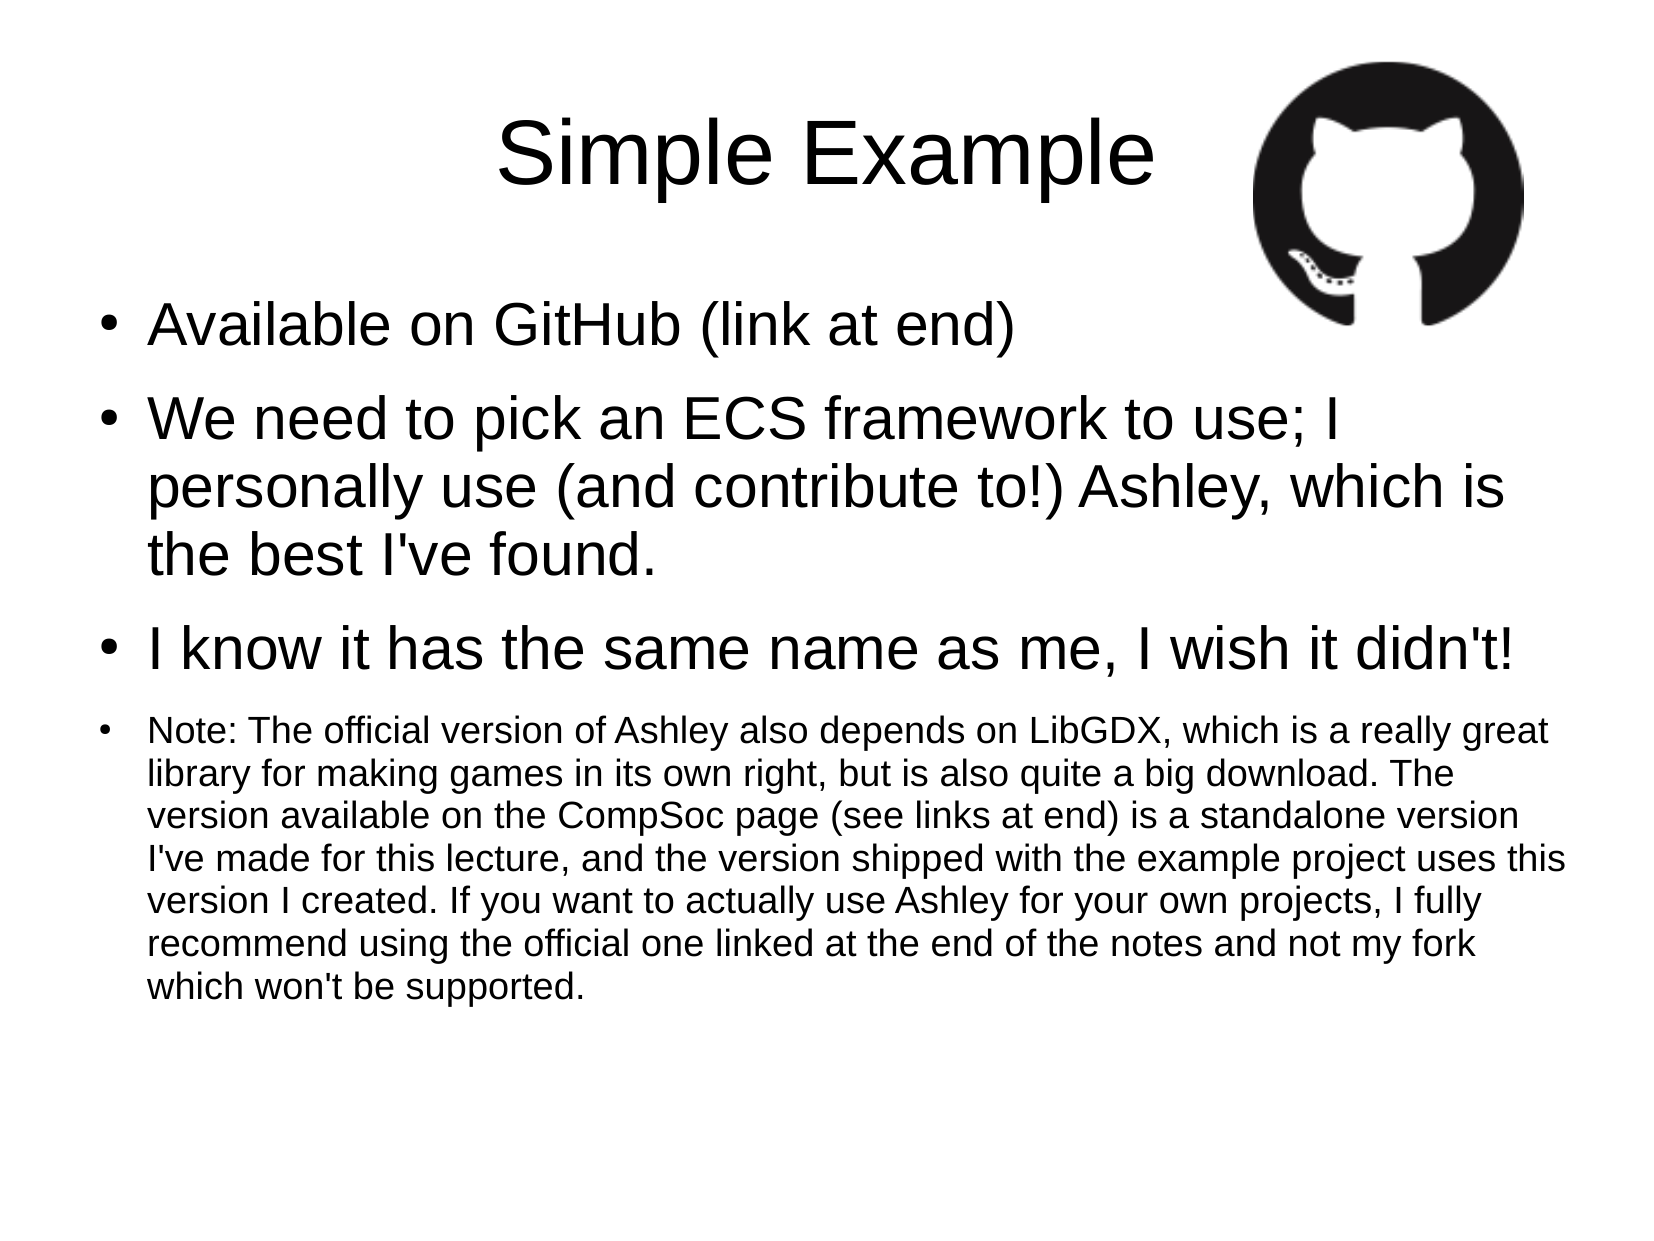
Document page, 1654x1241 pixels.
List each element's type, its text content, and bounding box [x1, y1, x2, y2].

picture [1253, 60, 1524, 331]
title Simple Example [82, 49, 1571, 257]
list Available on GitHub (link at end) We need to pick an ECS framework to use; I personally use (and contribute to!) Ashley, which is the best I've found. I know it has the same name as me, I wish it didn't! Note: The official version of Ashley also depends on LibGDX, which is a really great library for making games in its own right, but is also quite a big download. The version available on the CompSoc page (see links at end) is a standalone version I've made for this lecture, and the version shipped with the example project uses this version I created. If you want to actually use Ashley for your own projects, I fully recommend using the official one linked at the end of the notes and not my fork which won't be supported. [82, 290, 1571, 1010]
